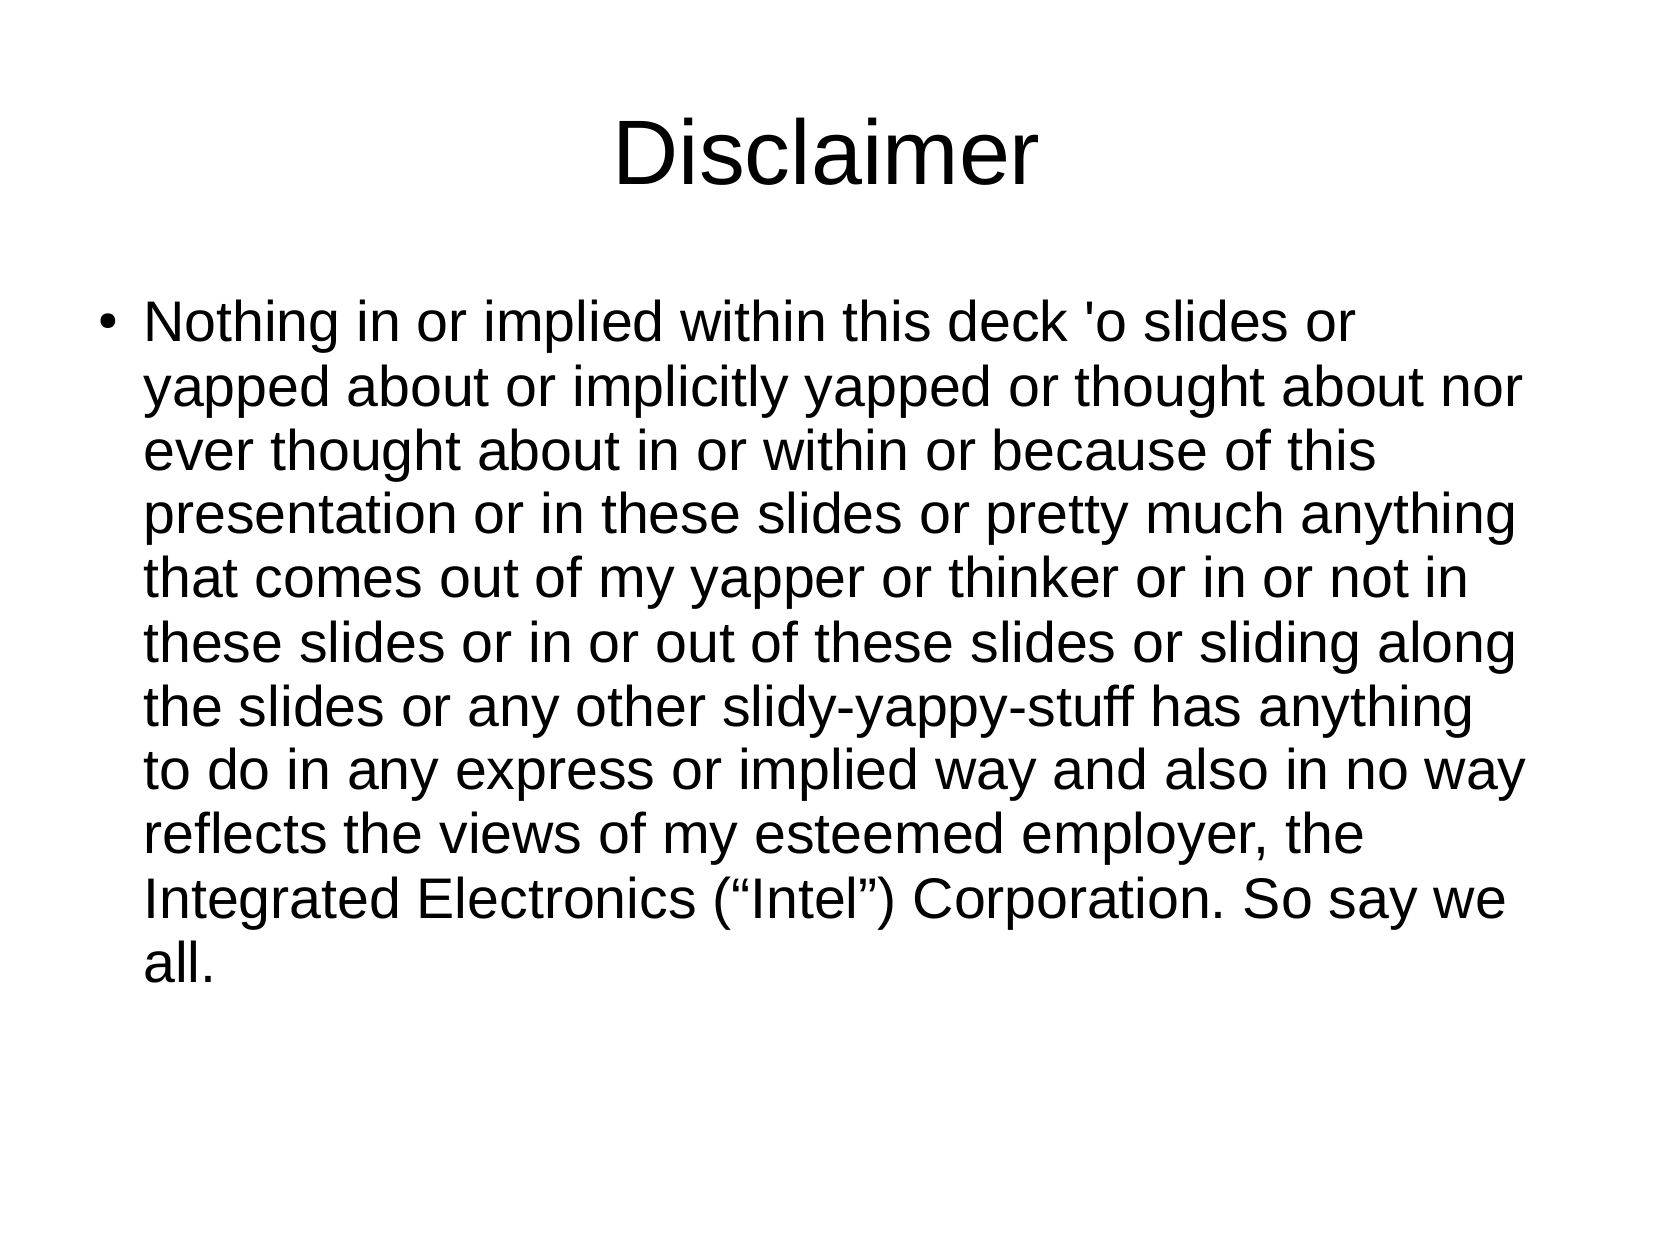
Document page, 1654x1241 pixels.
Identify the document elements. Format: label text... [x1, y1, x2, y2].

title Disclaimer [82, 49, 1571, 257]
list Nothing in or implied within this deck 'o slides or yapped about or implicitly yapped or thought about nor ever thought about in or within or because of this presentation or in these slides or pretty much anything that comes out of my yapper or thinker or in or not in these slides or in or out of these slides or sliding along the slides or any other slidy-yappy-stuff has anything to do in any express or implied way and also in no way reflects the views of my esteemed employer, the Integrated Electronics (“Intel”) Corporation. So say we all. [82, 290, 1538, 1010]
